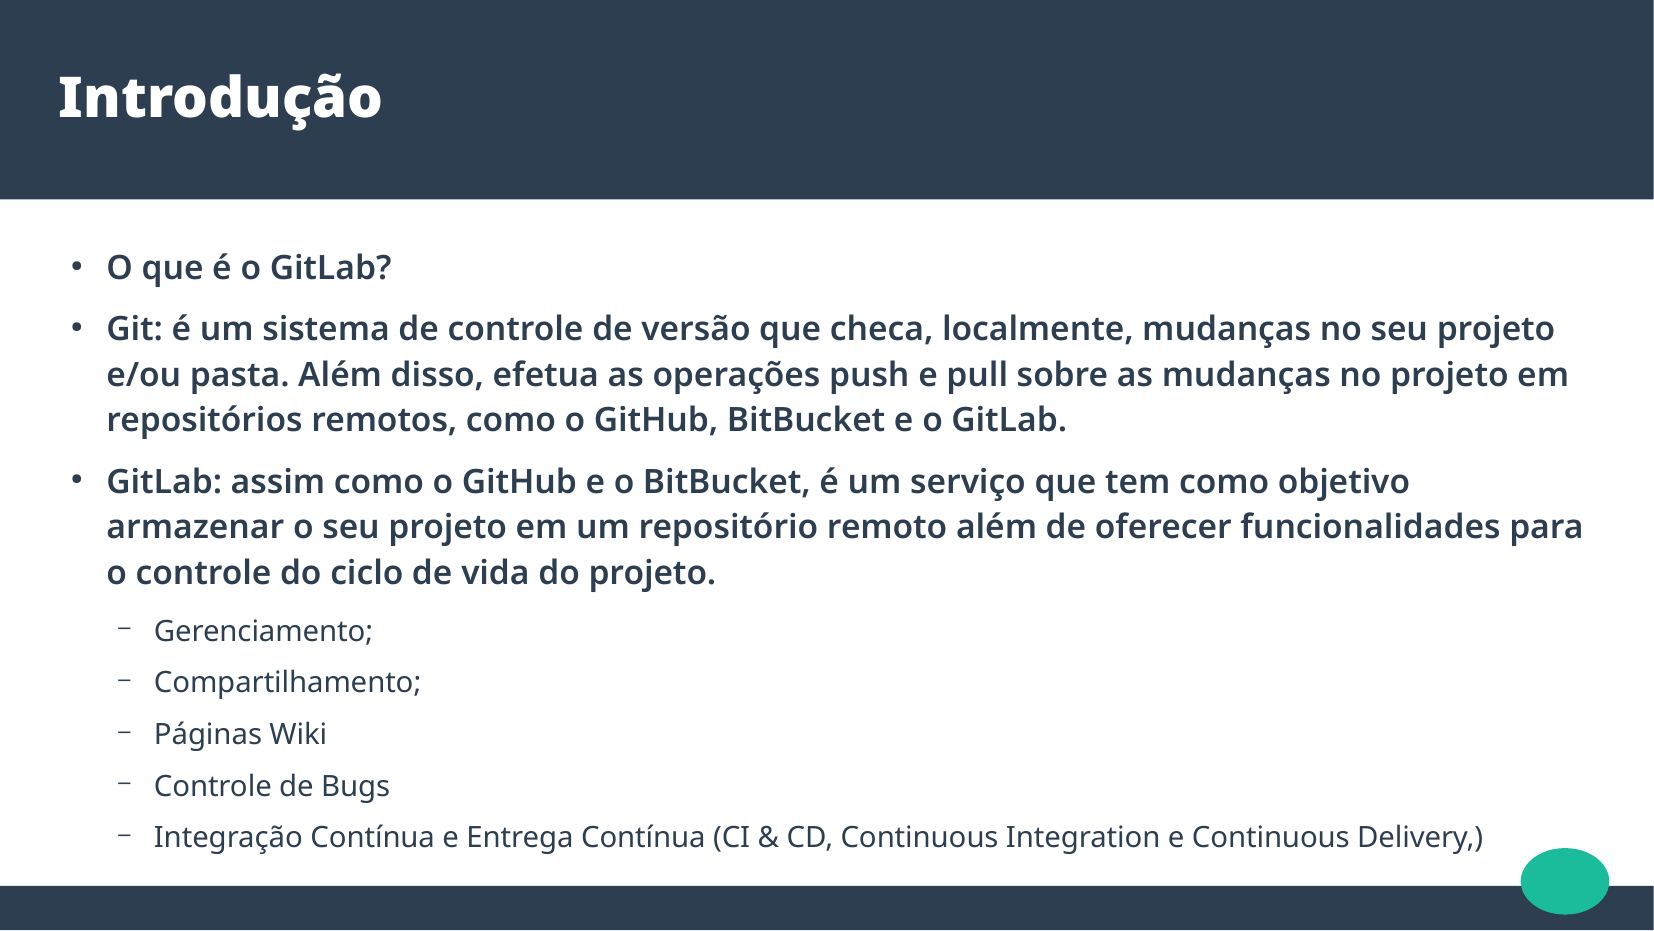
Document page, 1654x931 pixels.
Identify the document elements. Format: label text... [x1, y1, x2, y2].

title Introdução [59, 37, 1595, 156]
list O que é o GitLab? Git: é um sistema de controle de versão que checa, localmente, mudanças no seu projeto e/ou pasta. Além disso, efetua as operações push e pull sobre as mudanças no projeto em repositórios remotos, como o GitHub, BitBucket e o GitLab. GitLab: assim como o GitHub e o BitBucket, é um serviço que tem como objetivo armazenar o seu projeto em um repositório remoto além de oferecer funcionalidades para o controle do ciclo de vida do projeto. Gerenciamento; Compartilhamento; Páginas Wiki Controle de Bugs Integração Contínua e Entrega Contínua (CI & CD, Continuous Integration e Continuous Delivery,) [59, 243, 1595, 864]
